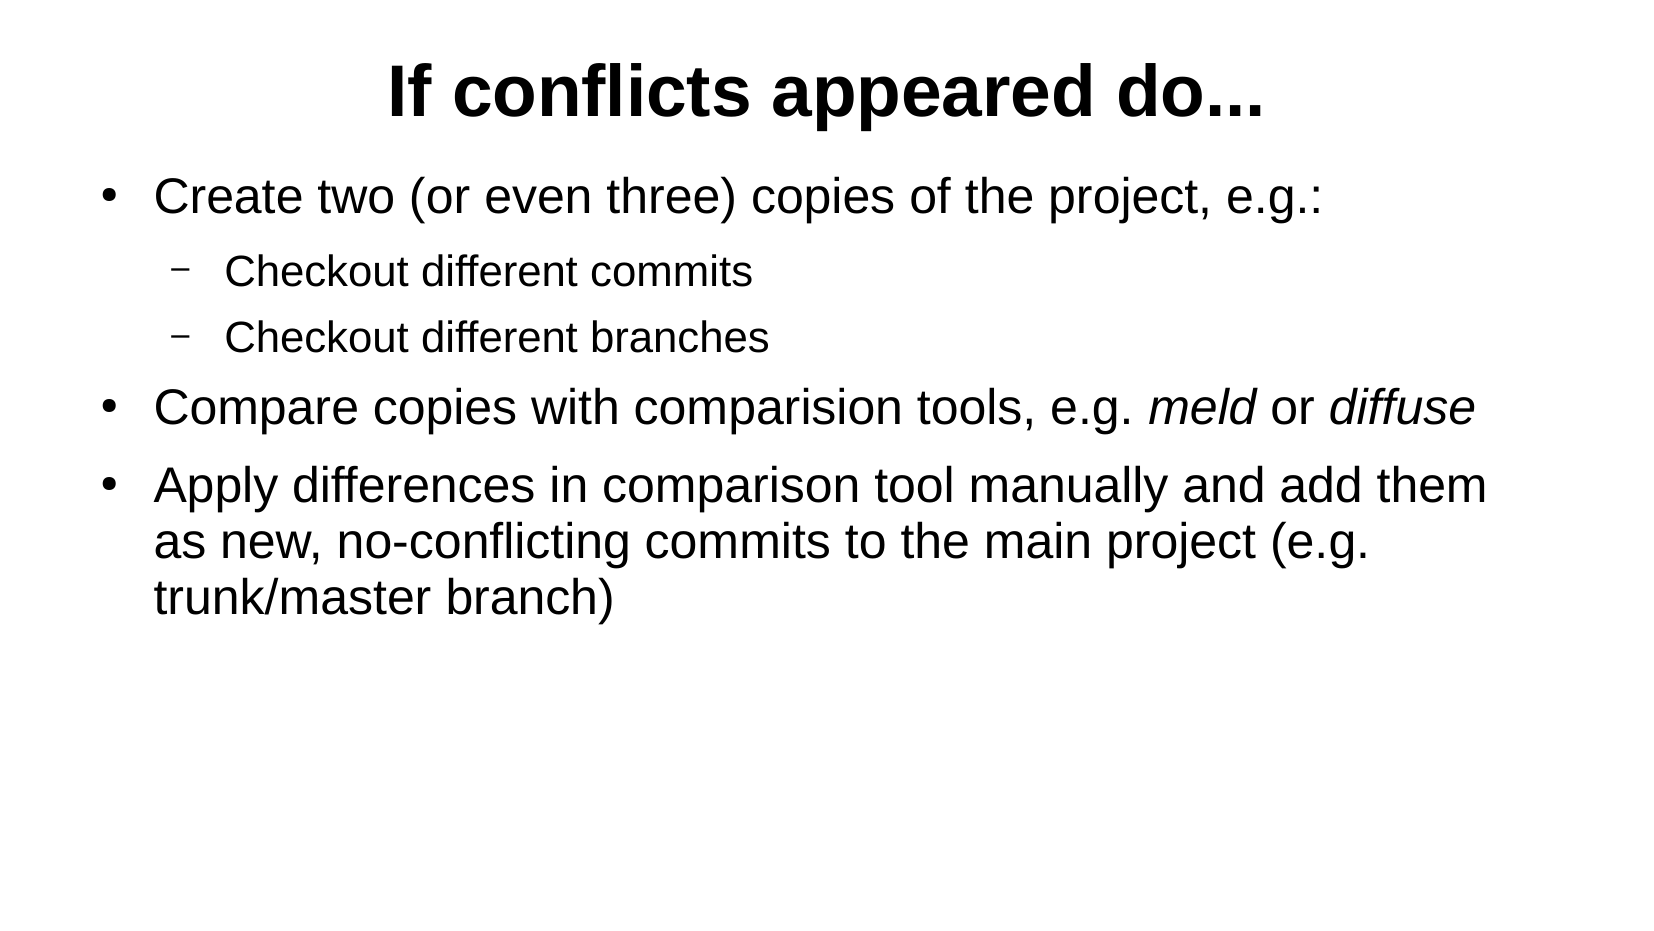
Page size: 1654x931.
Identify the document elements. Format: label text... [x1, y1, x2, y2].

list Create two (or even three) copies of the project, e.g.: Checkout different commits Checkout different branches Compare copies with comparision tools, e.g. meld or diffuse Apply differences in comparison tool manually and add them as new, no-conflicting commits to the main project (e.g. trunk/master branch) [82, 168, 1538, 889]
title If conflicts appeared do... [82, 37, 1571, 147]
